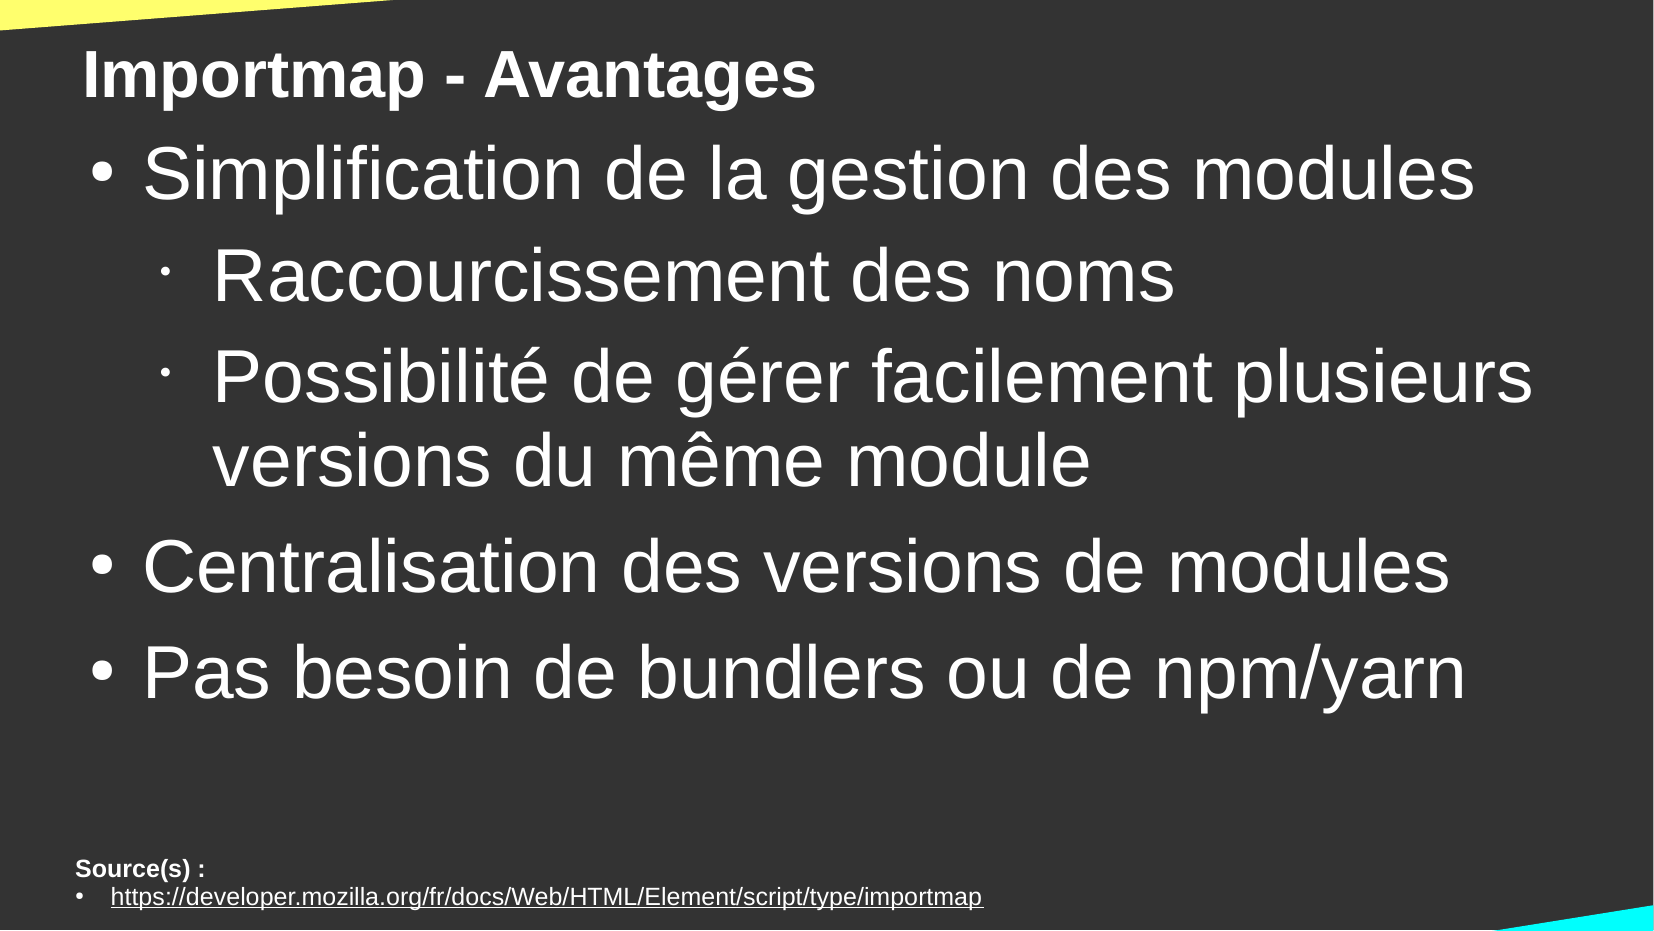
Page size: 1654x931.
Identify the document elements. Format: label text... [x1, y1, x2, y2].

text_box [1492, 905, 1654, 931]
title Importmap - Avantages [82, 37, 969, 113]
text_box Source(s) : https://developer.mozilla.org/fr/docs/Web/HTML/Element/script/type/importmap [60, 809, 1546, 919]
text_box [0, 0, 393, 31]
list Simplification de la gestion des modules Raccourcissement des noms Possibilité de gérer facilement plusieurs versions du même module Centralisation des versions de modules Pas besoin de bundlers ou de npm/yarn [71, 131, 1550, 811]
